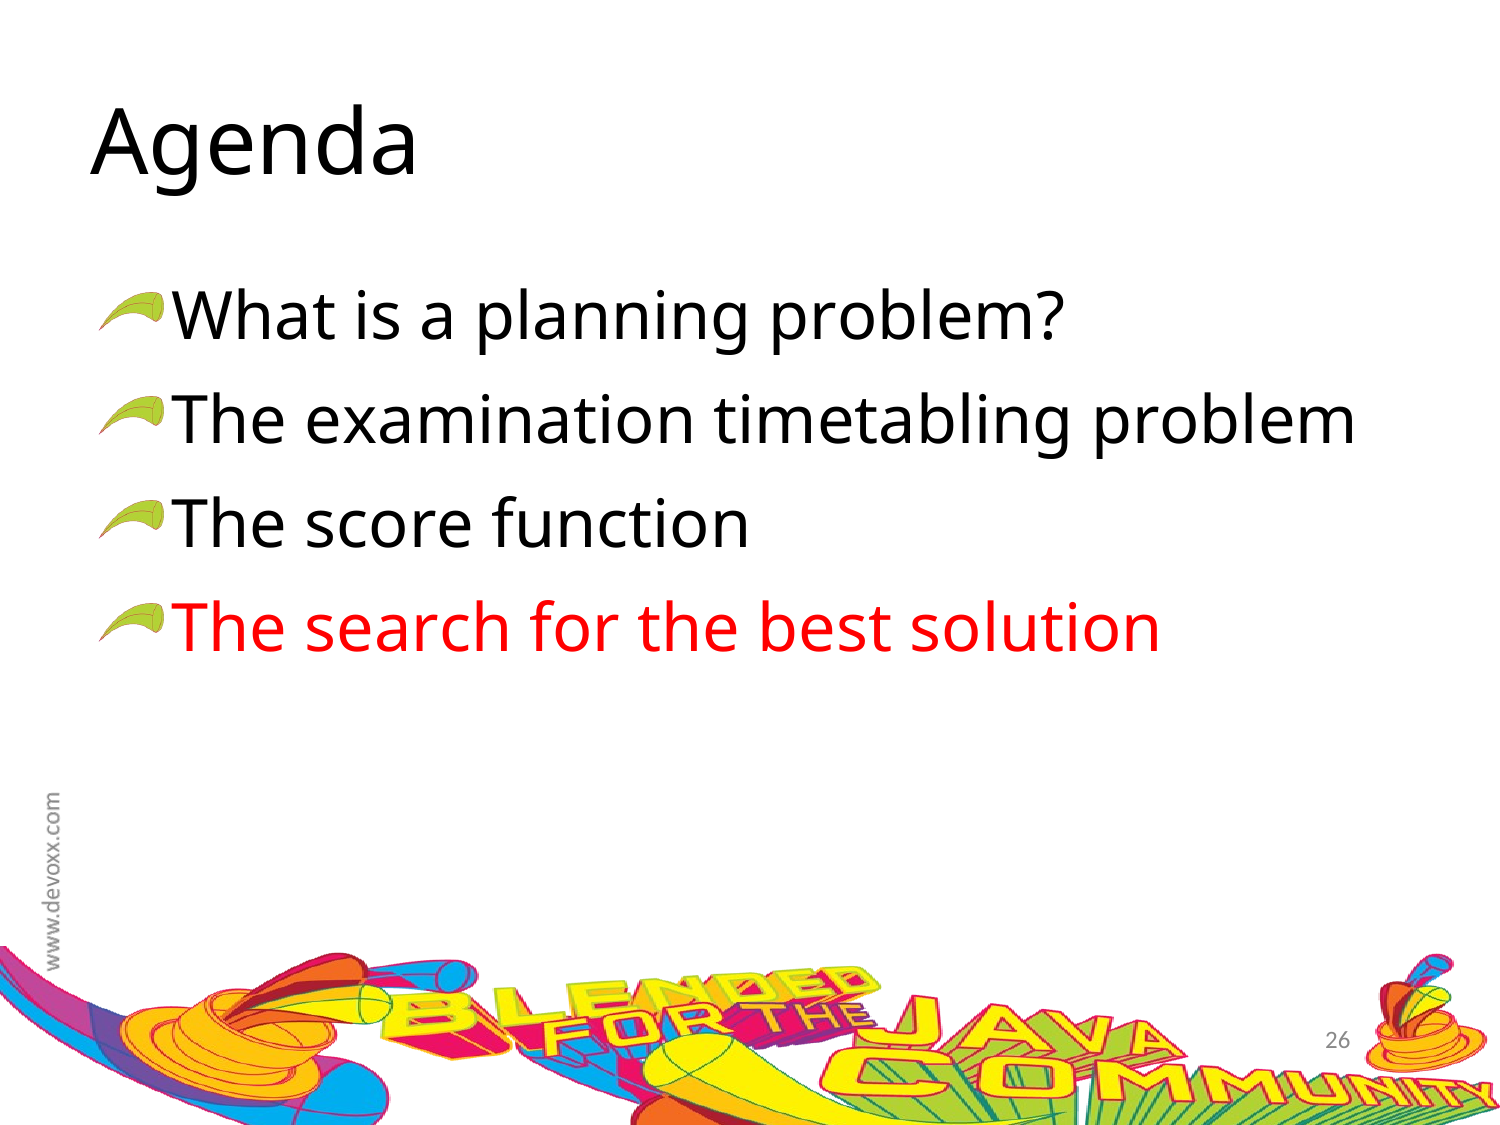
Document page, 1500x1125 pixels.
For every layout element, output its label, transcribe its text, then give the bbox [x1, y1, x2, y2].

picture [0, 757, 1500, 1125]
title Agenda [75, 45, 1426, 233]
list What is a planning problem? The examination timetabling problem The score function The search for the best solution [75, 262, 1426, 718]
